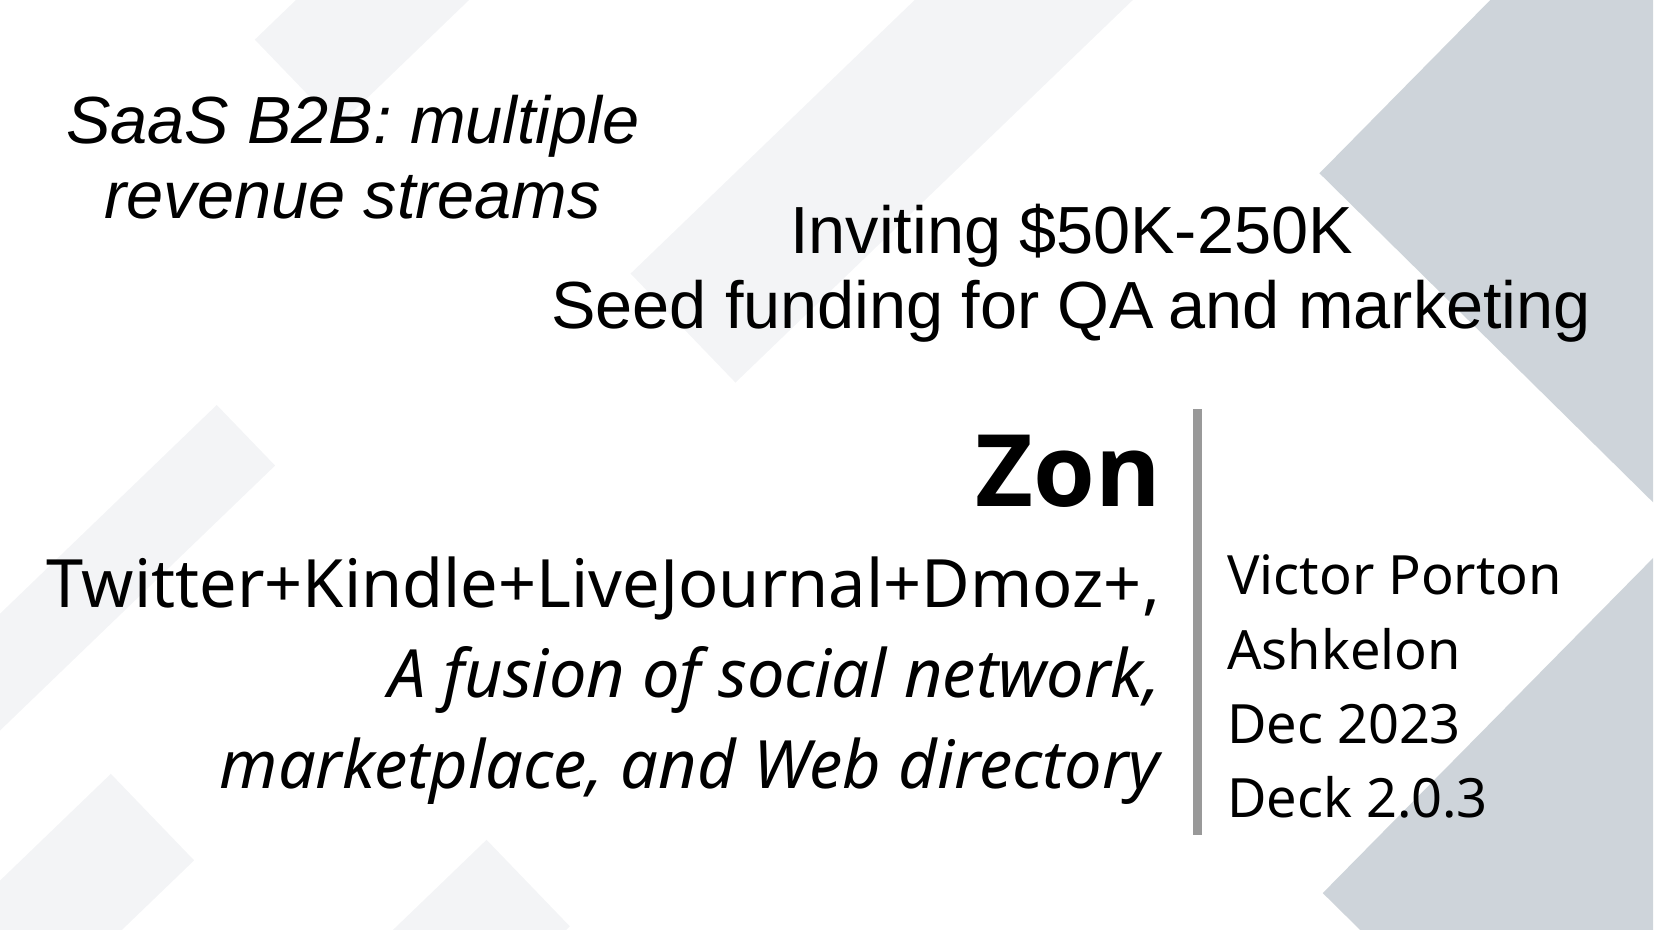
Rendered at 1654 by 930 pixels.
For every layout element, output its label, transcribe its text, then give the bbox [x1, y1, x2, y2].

text_box SaaS B2B: multiple revenue streams [90, 120, 616, 196]
text_box Zon Twitter+Kindle+LiveJournal+Dmoz+, A fusion of social network, marketplace, and Web directory [29, 392, 1177, 861]
text_box Inviting $50K-250K Seed funding for QA and marketing [790, 211, 1353, 325]
text_box Victor Porton Ashkelon Dec 2023 Deck 2.0.3 [1212, 529, 1630, 869]
text_box Inviting $50K-250K Seed funding for QA and marketing [1066, 287, 1099, 324]
